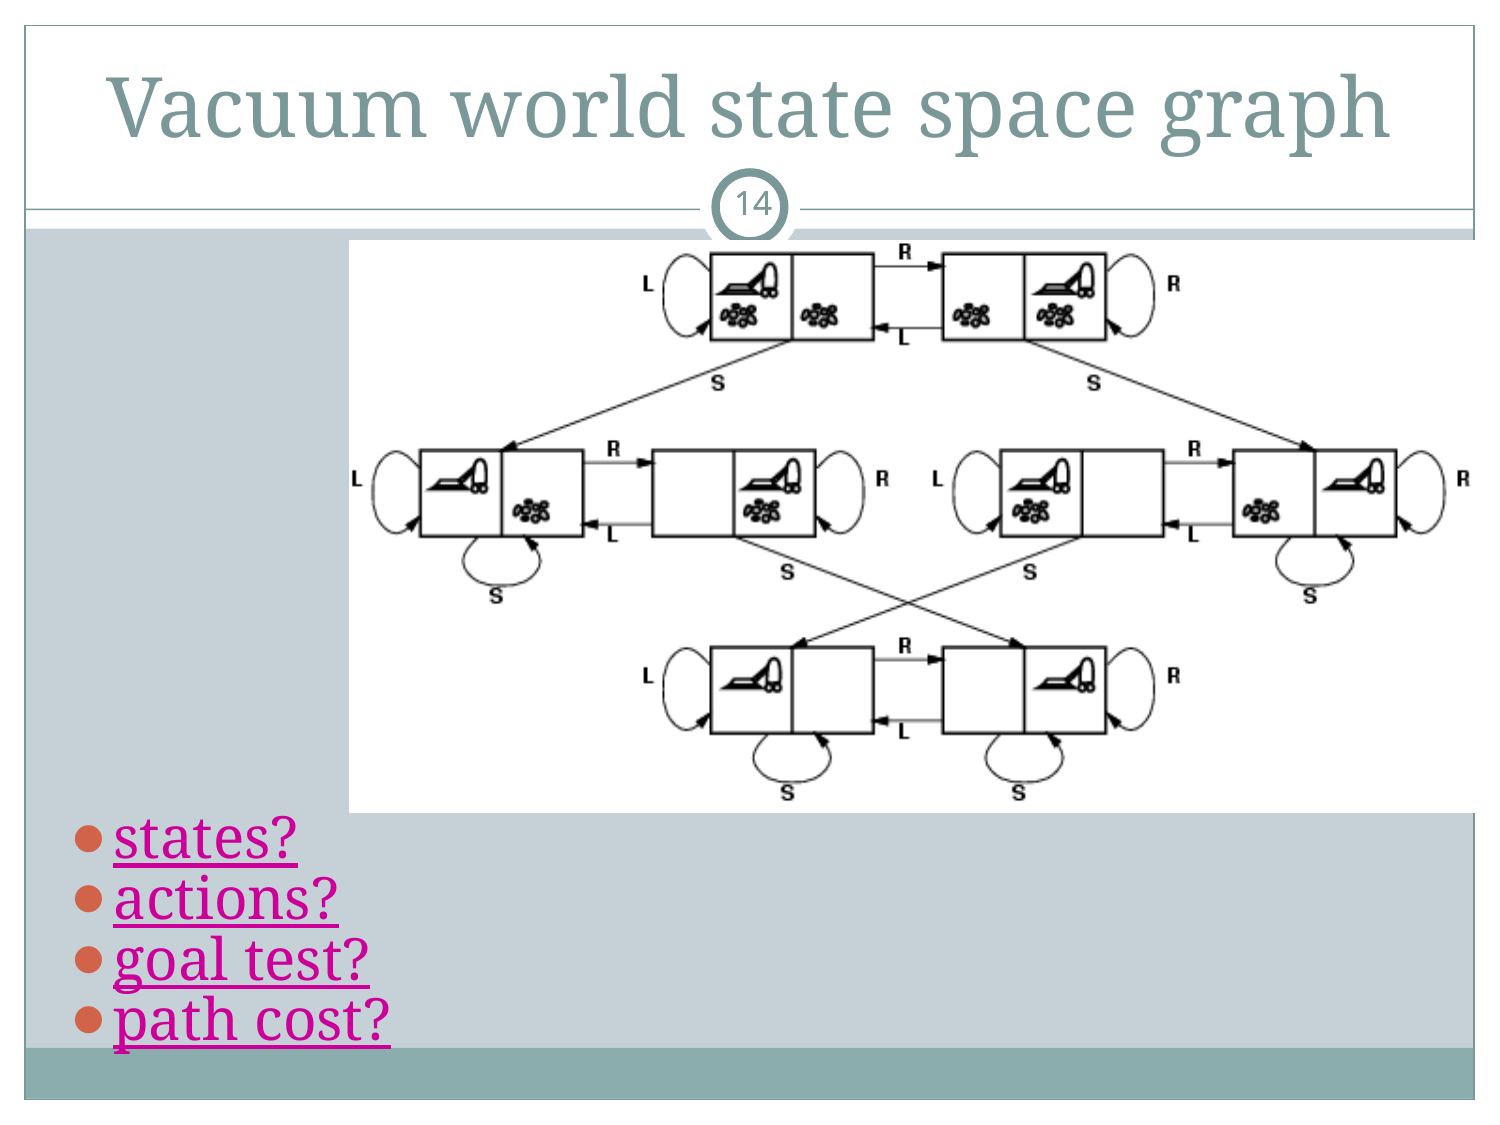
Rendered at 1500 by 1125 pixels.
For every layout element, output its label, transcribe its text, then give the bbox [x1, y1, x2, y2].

list states? actions? goal test? path cost? [49, 338, 1445, 1088]
title Vacuum world state space graph [49, 37, 1450, 162]
slide_number <number> [715, 168, 791, 241]
picture [349, 240, 1475, 813]
